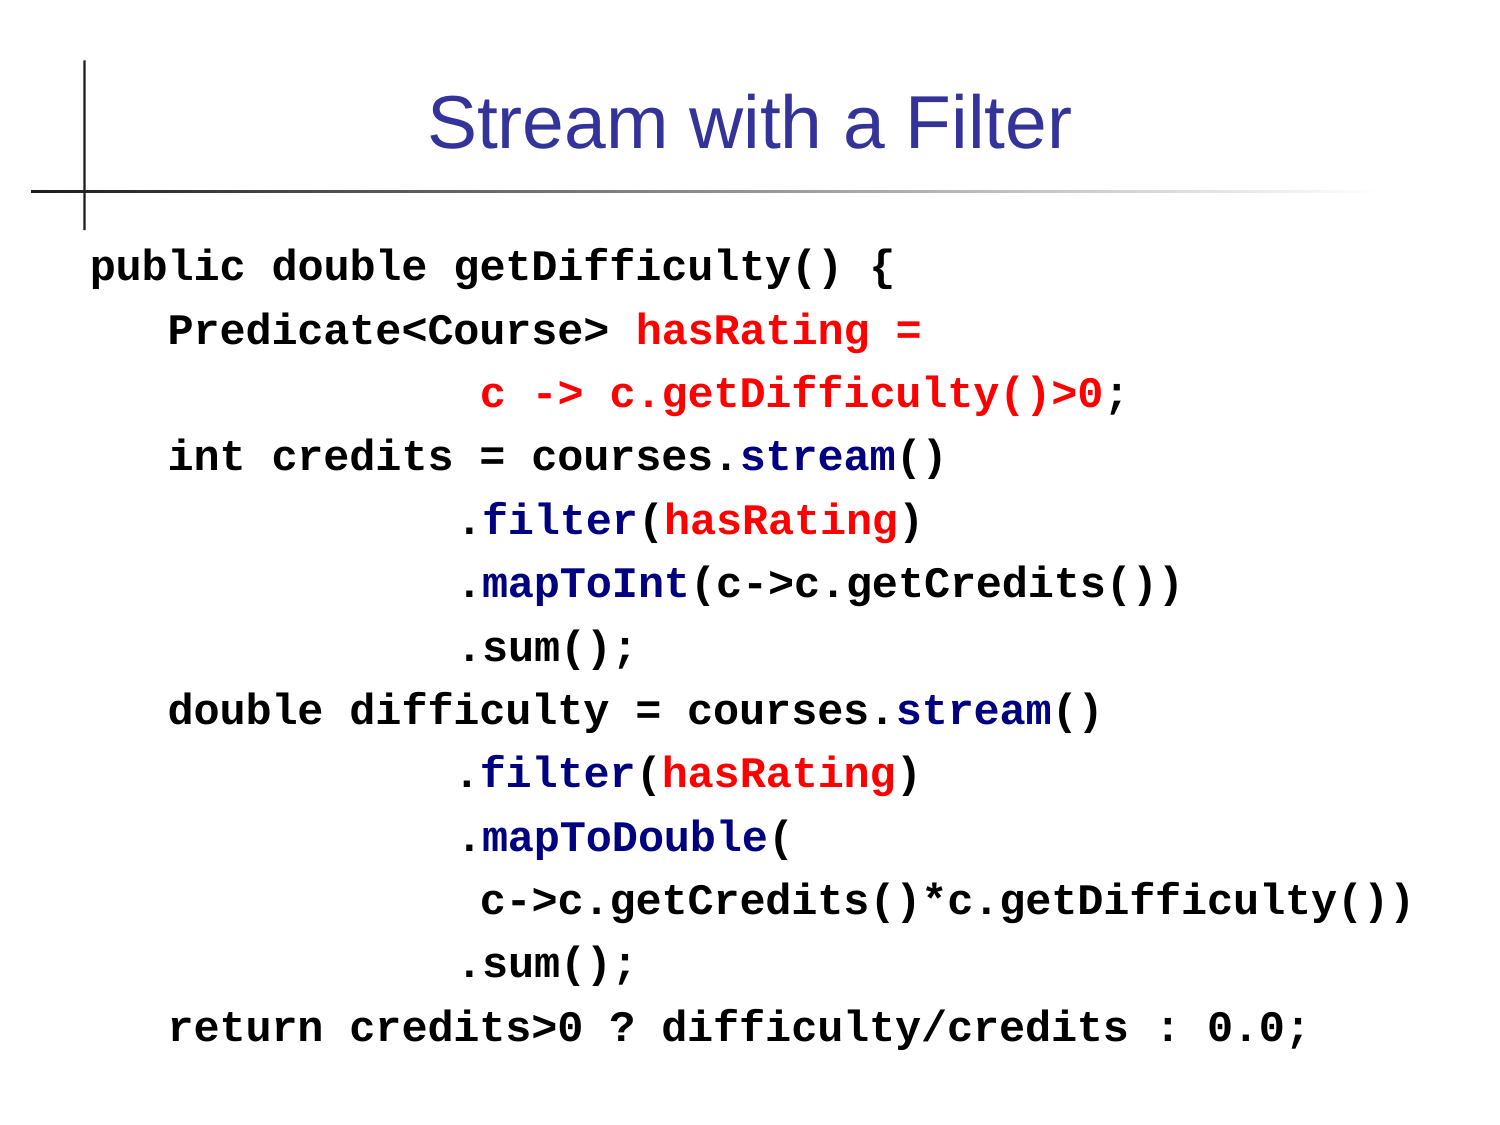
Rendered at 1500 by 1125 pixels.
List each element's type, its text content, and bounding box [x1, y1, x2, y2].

list public double getDifficulty() { Predicate<Course> hasRating = c -> c.getDifficulty()>0; int credits = courses.stream() .filter(hasRating) .mapToInt(c->c.getCredits()) .sum(); double difficulty = courses.stream() .filter(hasRating) .mapToDouble( c->c.getCredits()*c.getDifficulty()) .sum(); return credits>0 ? difficulty/credits : 0.0; [75, 229, 1500, 1066]
title Stream with a Filter [50, 37, 1450, 201]
